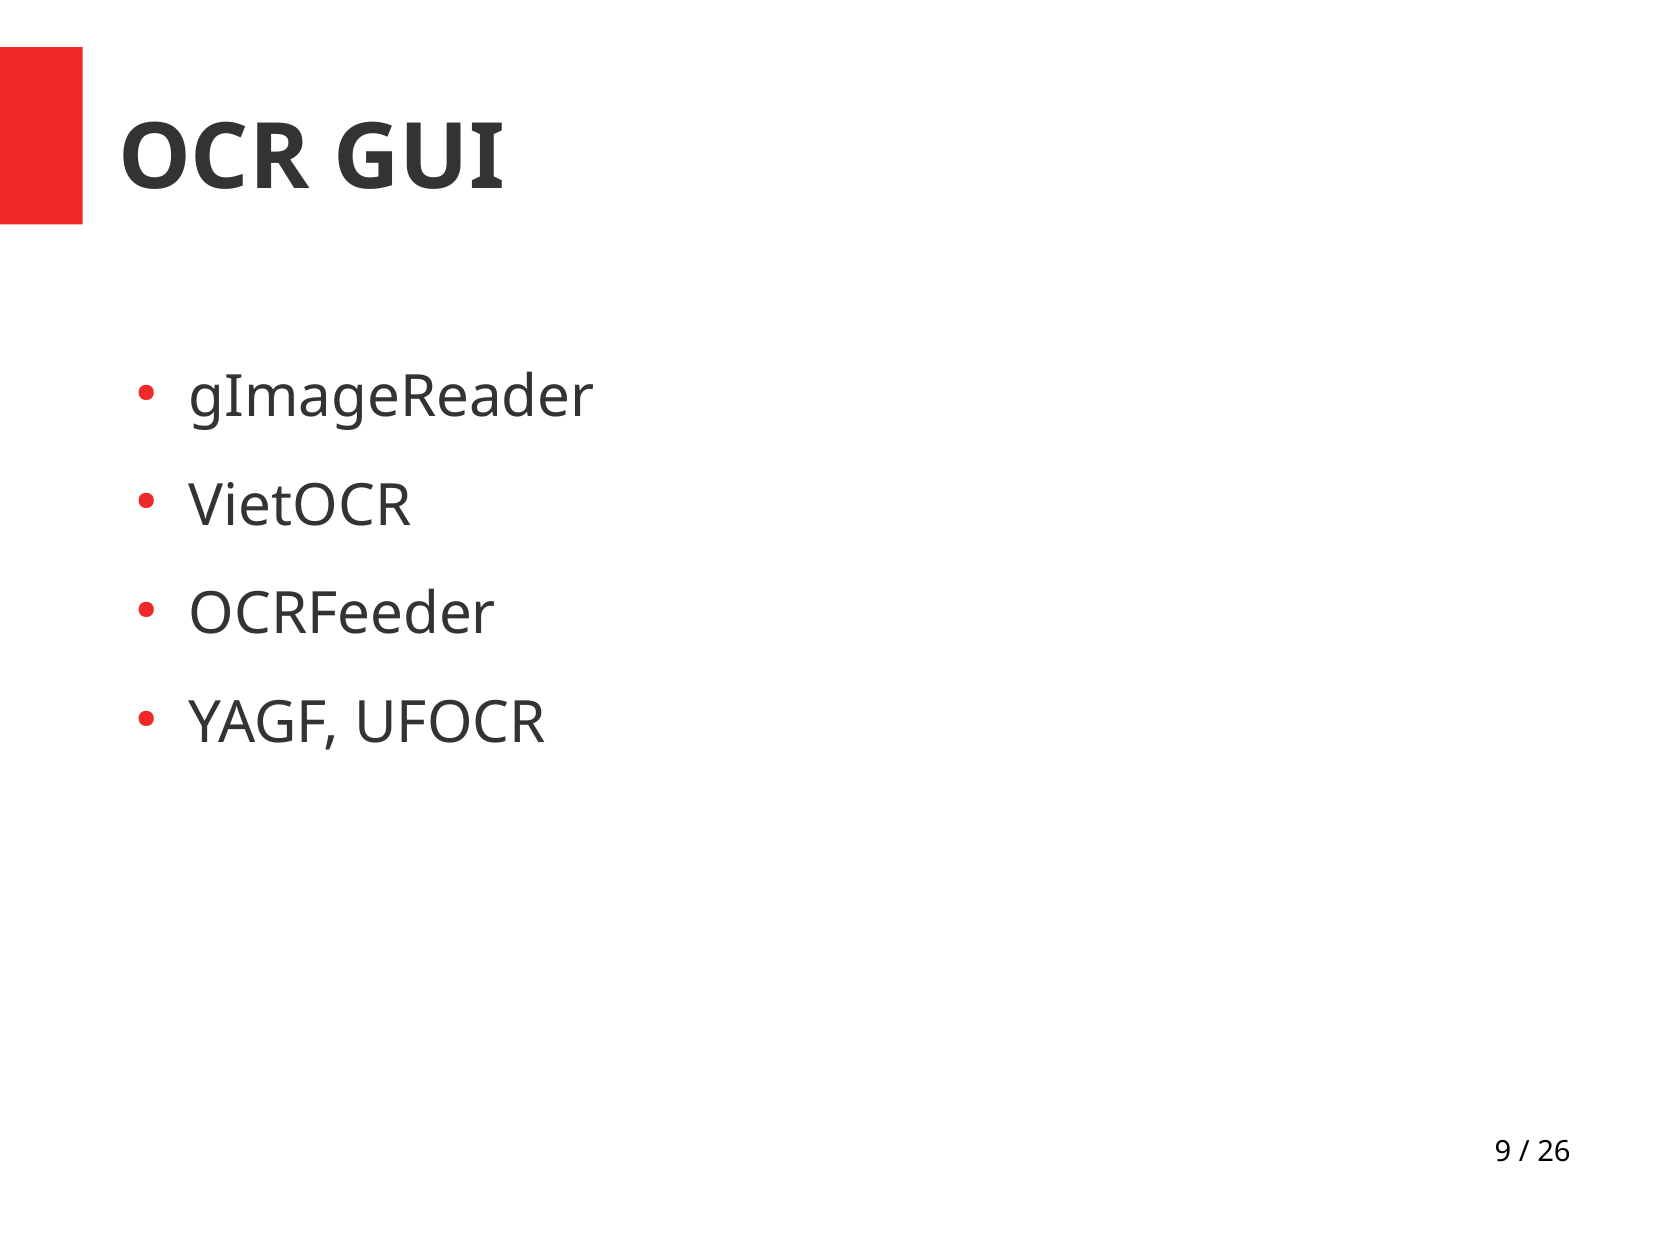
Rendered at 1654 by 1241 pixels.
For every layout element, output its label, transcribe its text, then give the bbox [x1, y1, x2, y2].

title OCR GUI [118, 49, 1571, 257]
list gImageReader VietOCR OCRFeeder YAGF, UFOCR [118, 354, 1536, 1074]
